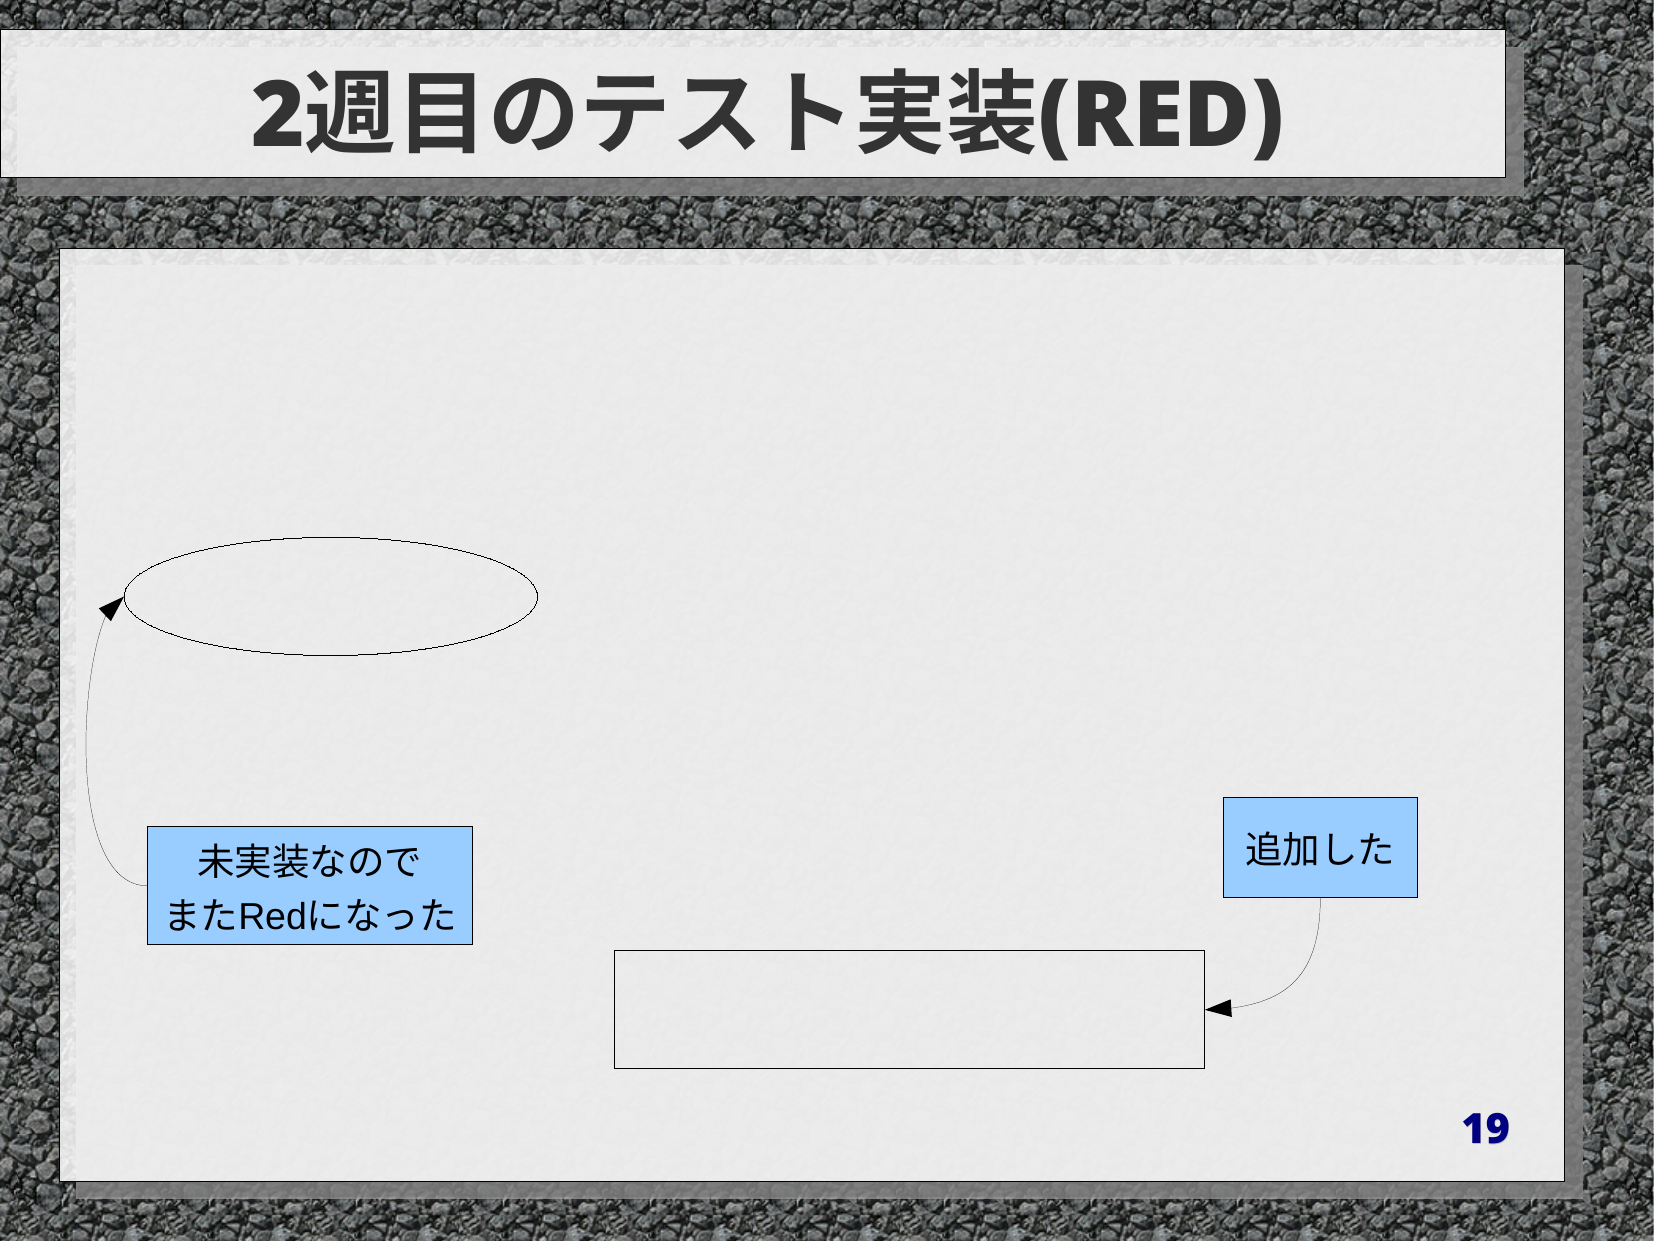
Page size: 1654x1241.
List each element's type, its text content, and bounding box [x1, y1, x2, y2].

text_box 未実装なので またRedになった [147, 826, 473, 945]
text_box 追加した [1223, 797, 1418, 898]
picture [0, 0, 1654, 1241]
title 2週目のテスト実装(RED) [29, 35, 1506, 177]
